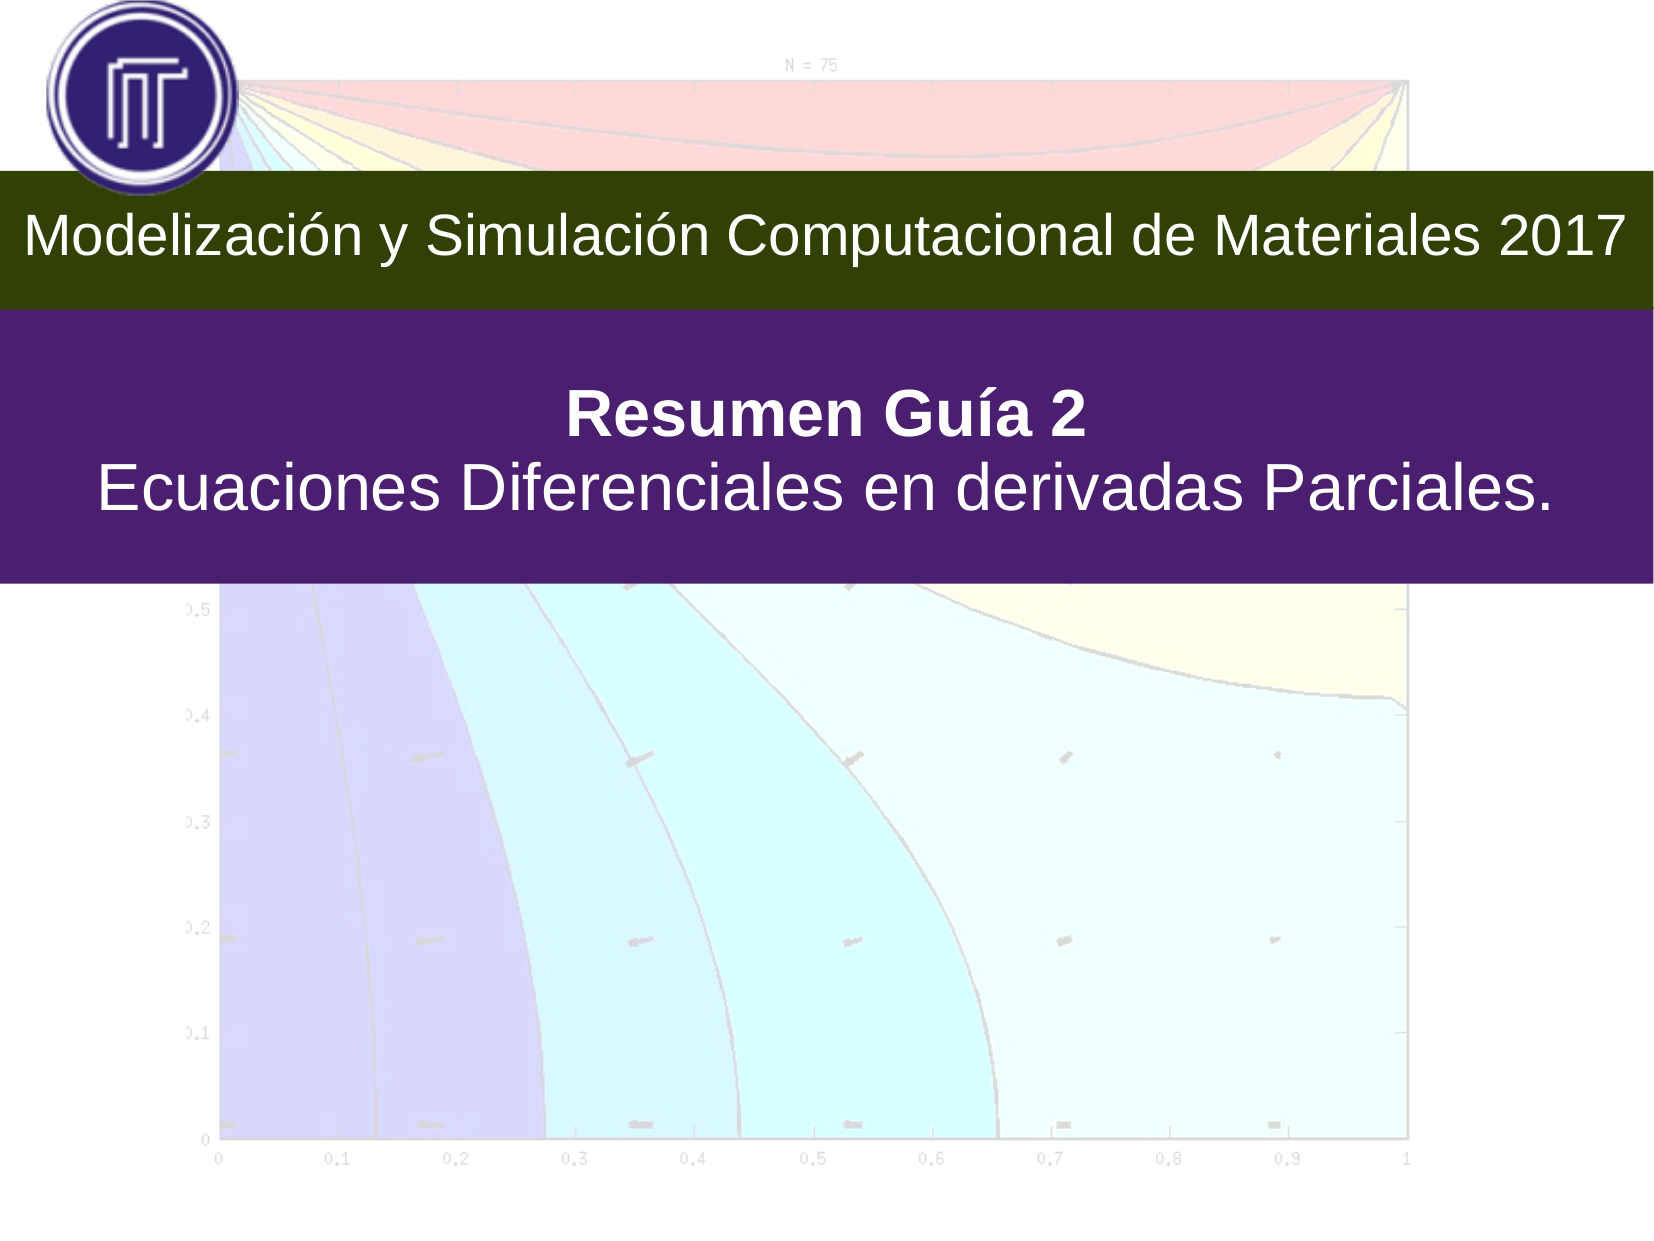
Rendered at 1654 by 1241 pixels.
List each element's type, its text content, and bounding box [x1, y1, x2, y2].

text_box Resumen Guía 2 Ecuaciones Diferenciales en derivadas Parciales. [0, 315, 1654, 586]
picture [45, 0, 1440, 196]
title Modelización y Simulación Computacional de Materiales 2017 [0, 131, 1654, 315]
picture [186, 586, 1440, 1201]
